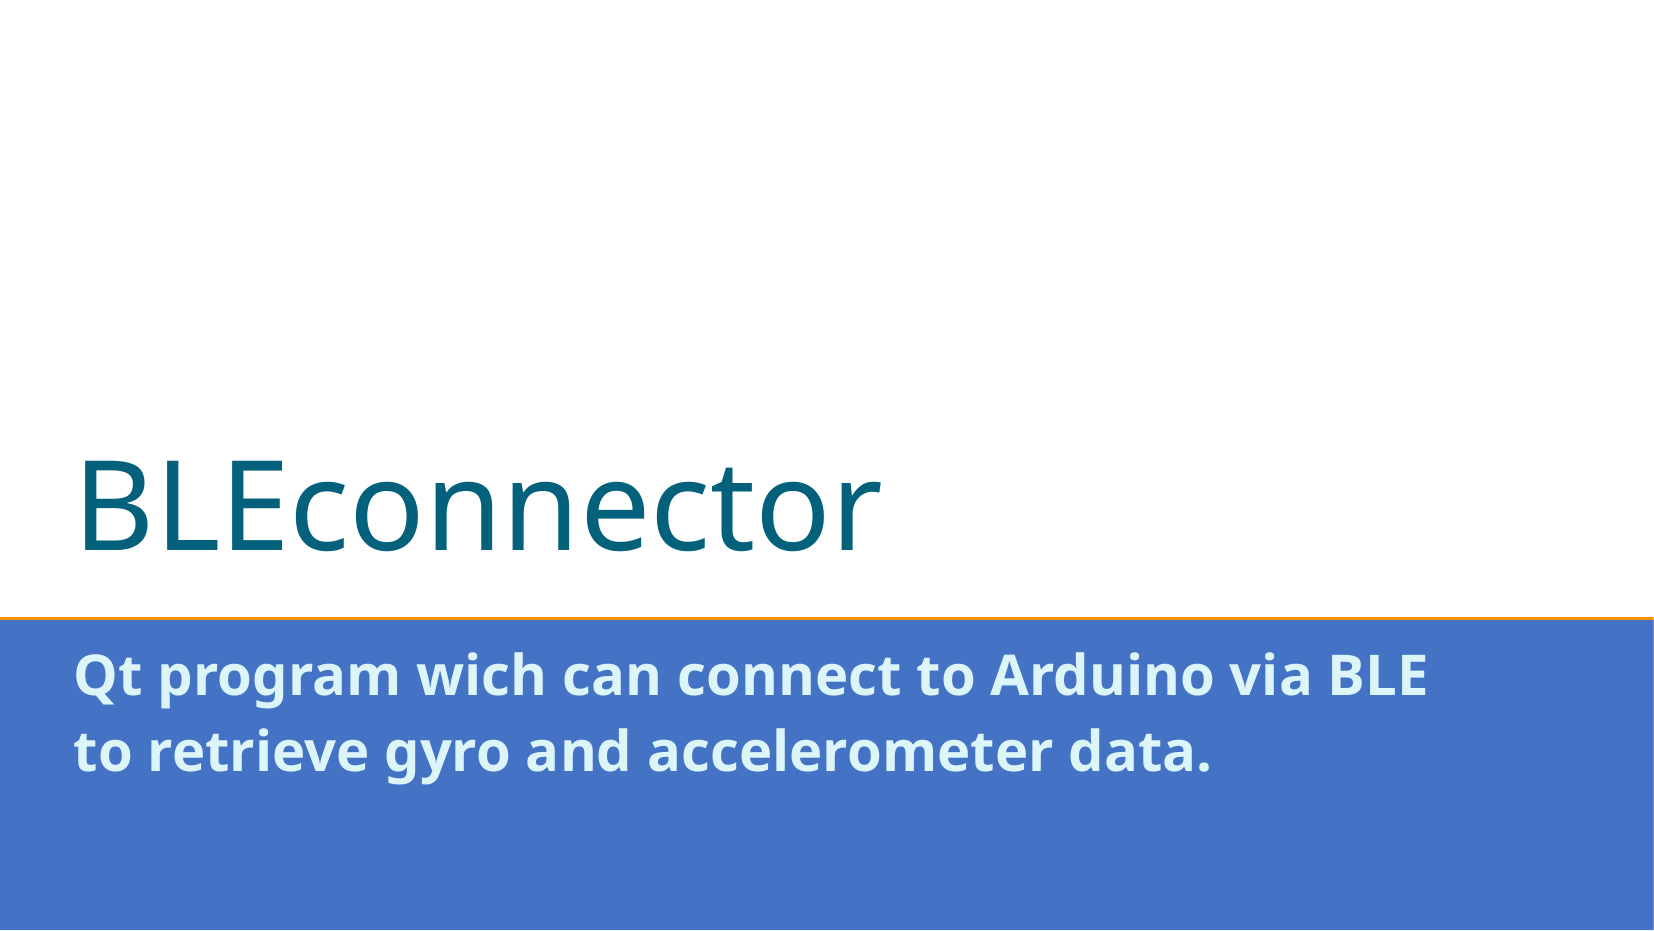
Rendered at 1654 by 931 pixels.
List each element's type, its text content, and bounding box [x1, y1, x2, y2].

title BLEconnector [73, 44, 1551, 576]
subtitle Qt program wich can connect to Arduino via BLE to retrieve gyro and accelerometer data. [73, 634, 1628, 827]
